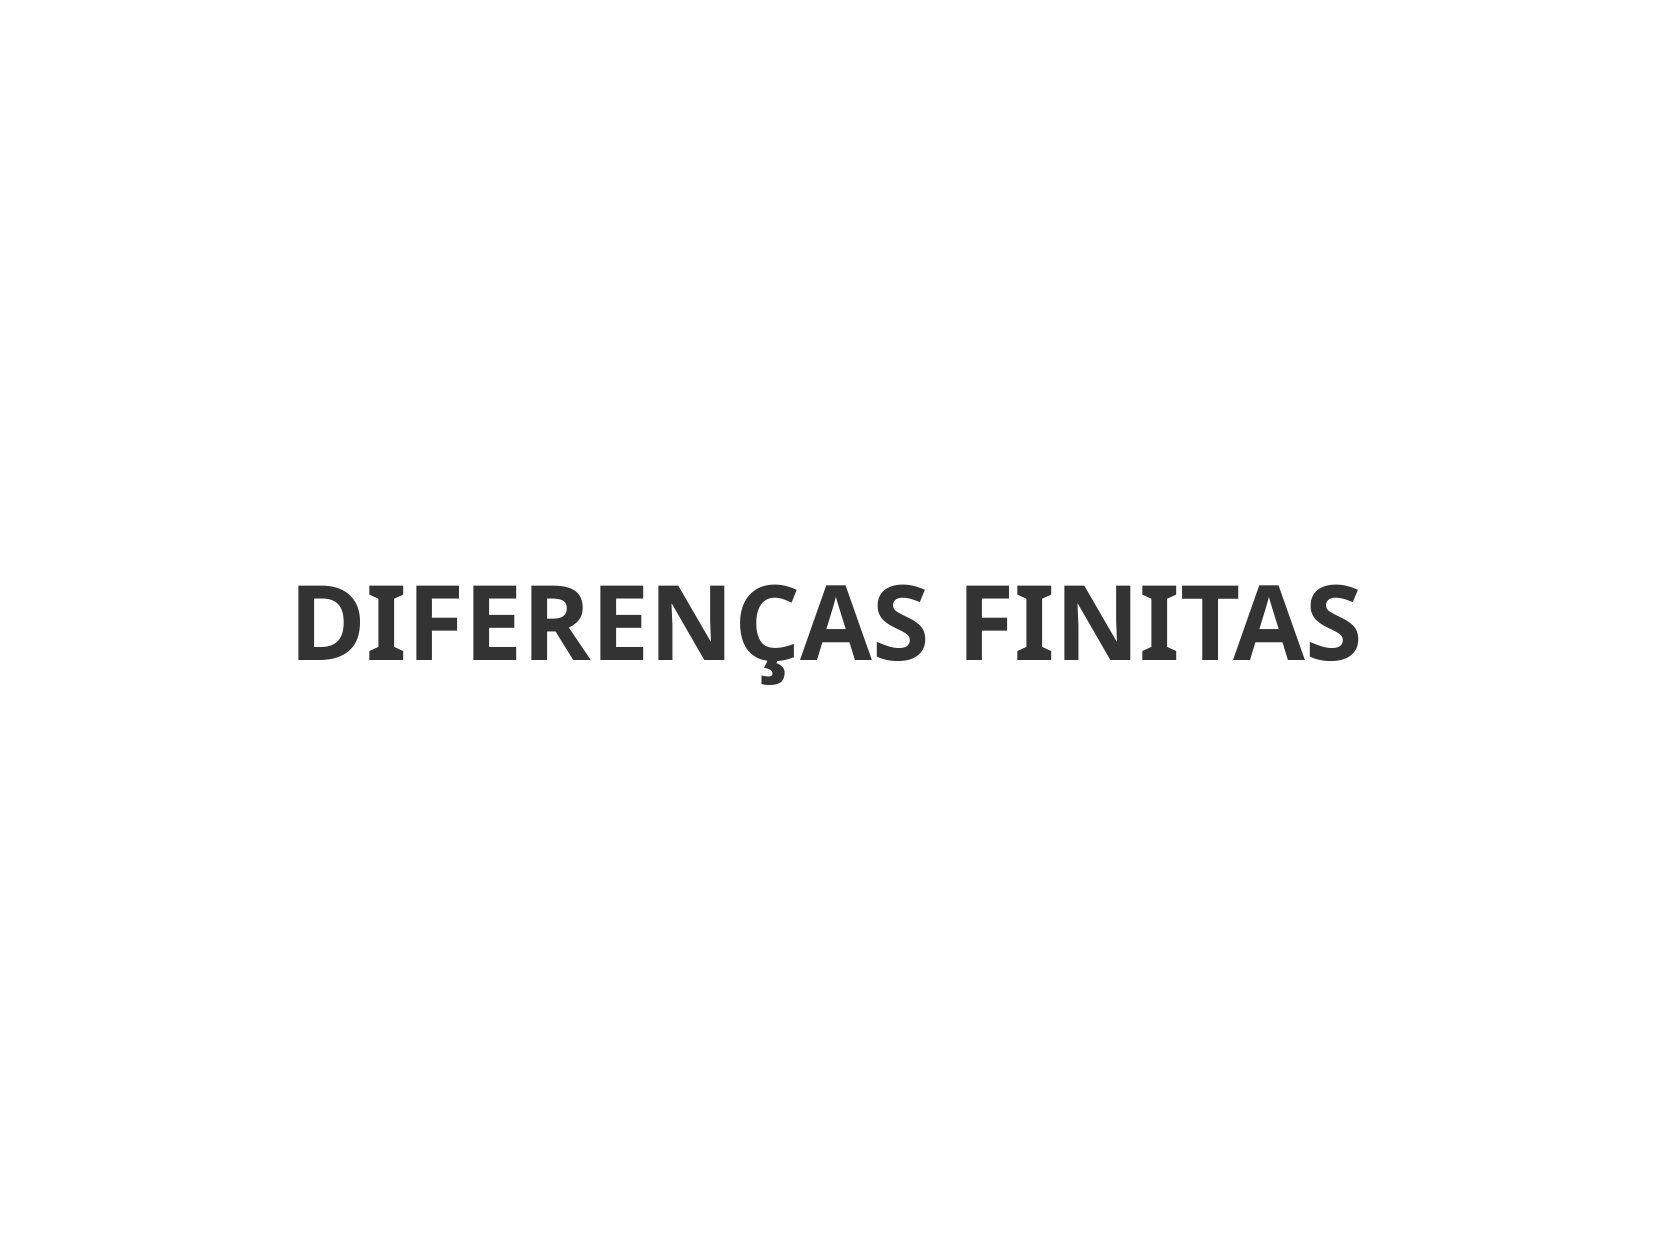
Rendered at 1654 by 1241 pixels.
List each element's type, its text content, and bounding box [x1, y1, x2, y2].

title DIFERENÇAS FINITAS [82, 516, 1571, 724]
